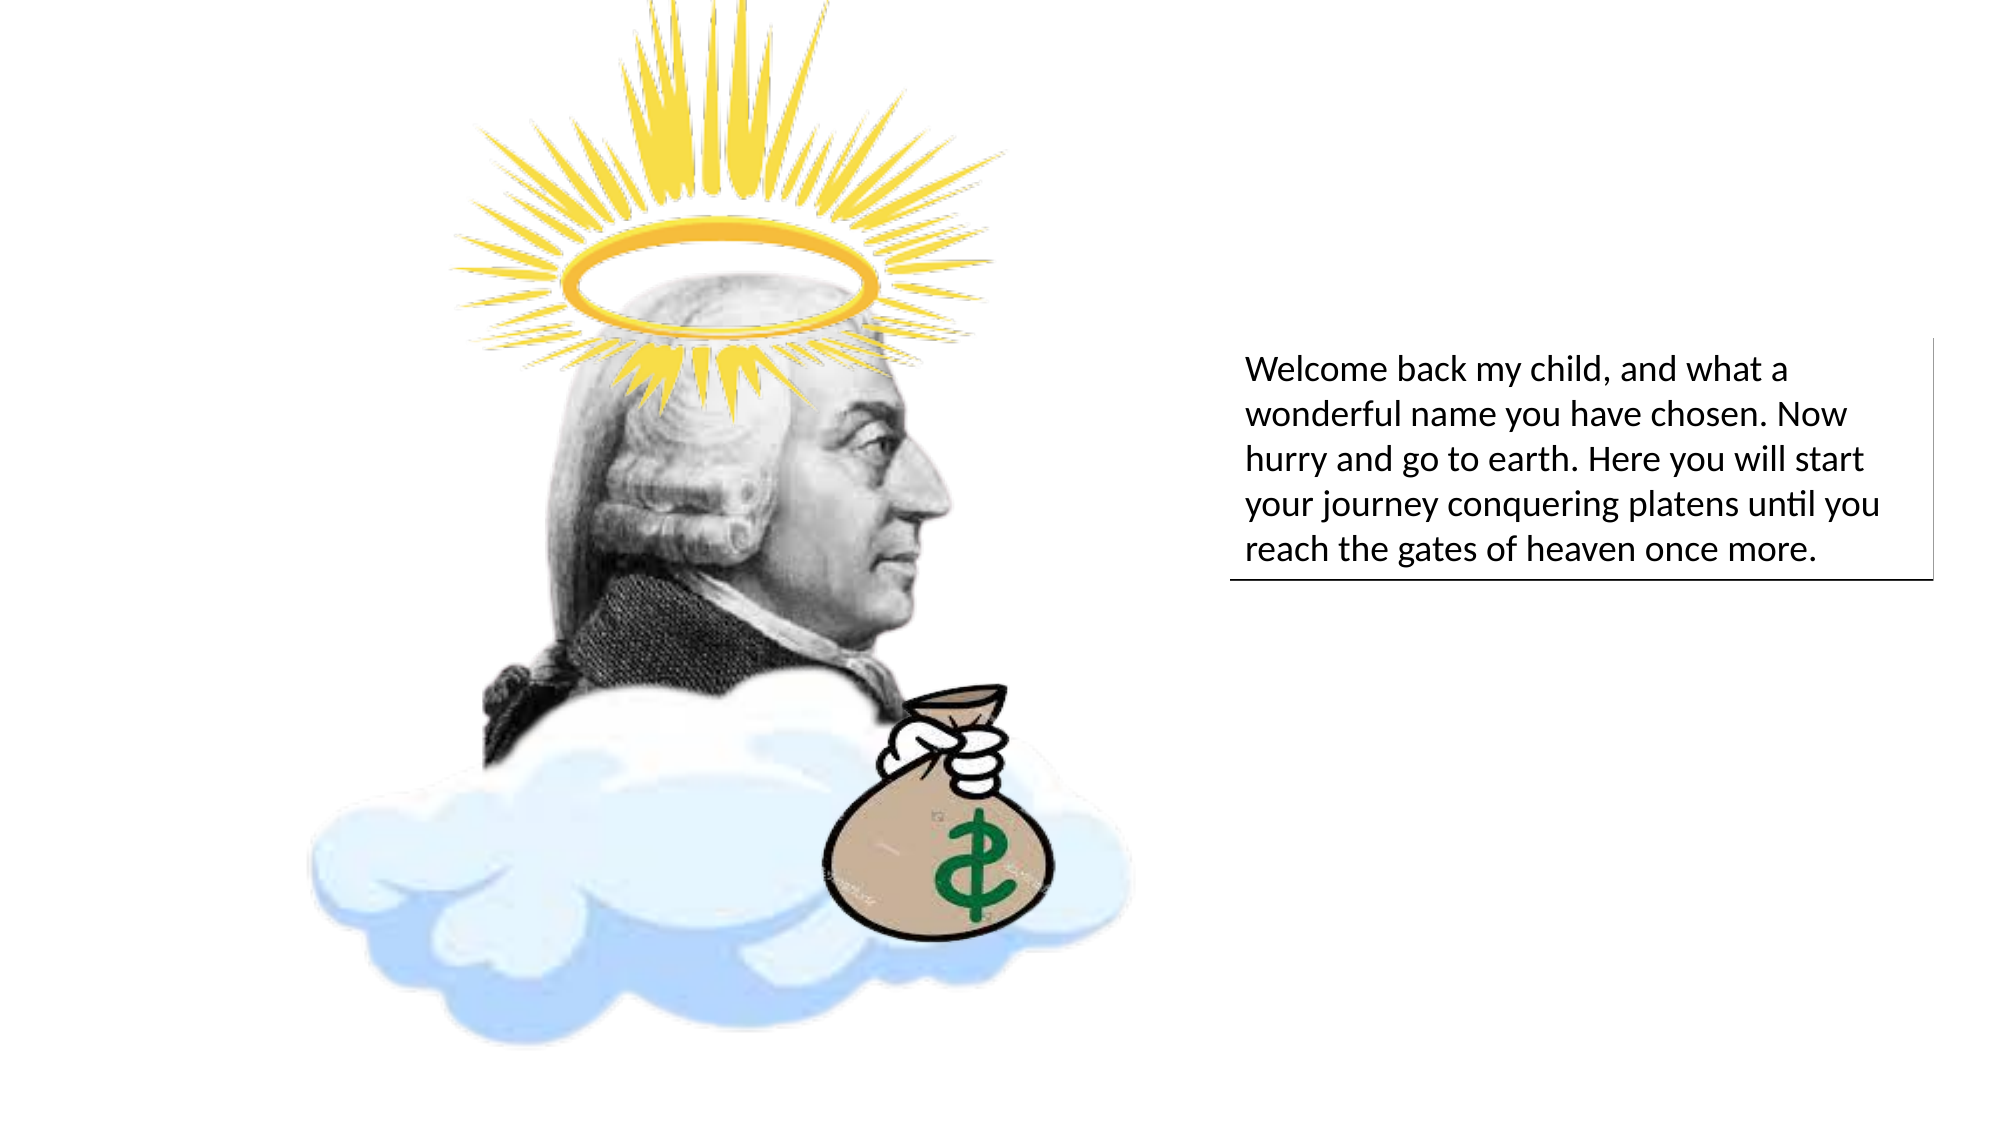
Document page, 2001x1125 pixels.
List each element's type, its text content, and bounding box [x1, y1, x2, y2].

picture [255, 0, 1190, 1125]
text_box Welcome back my child, and what a wonderful name you have chosen. Now hurry and go to earth. Here you will start your journey conquering platens until you reach the gates of heaven once more. [1230, 336, 1934, 579]
